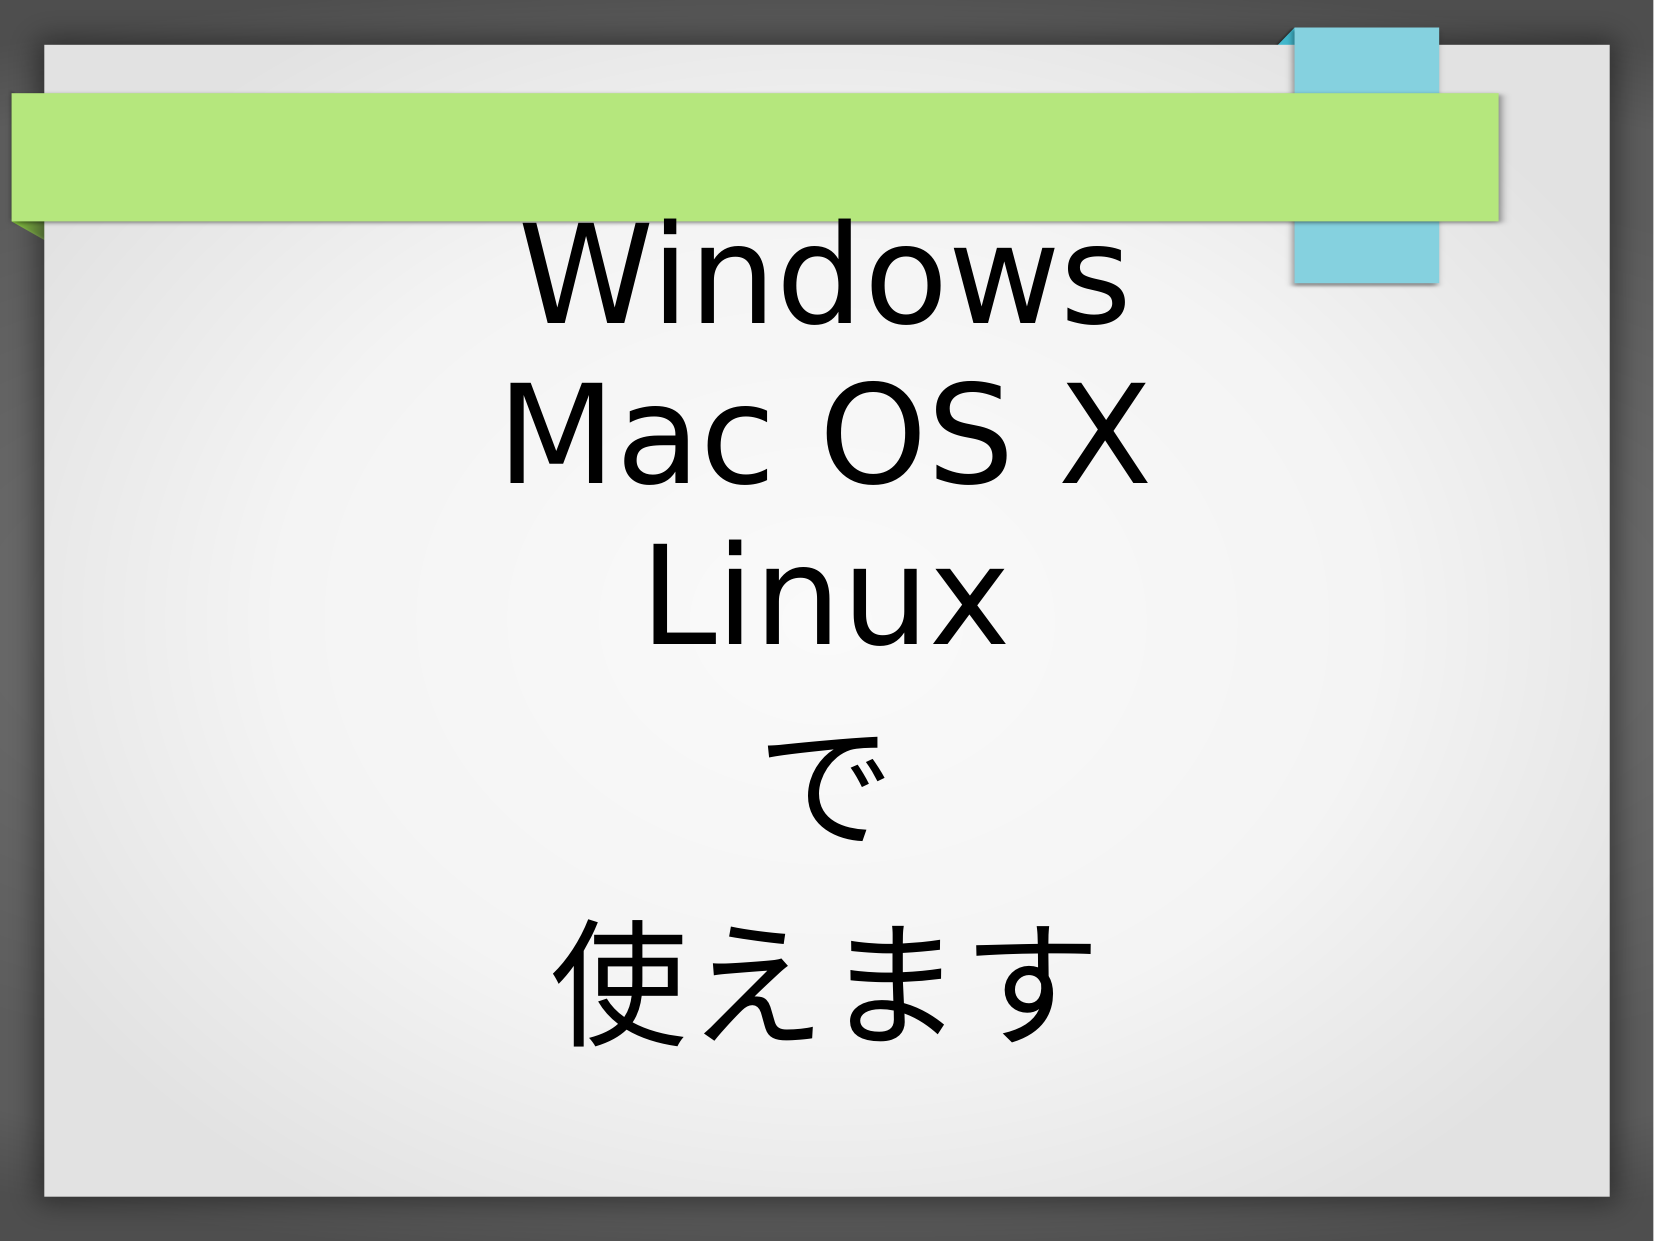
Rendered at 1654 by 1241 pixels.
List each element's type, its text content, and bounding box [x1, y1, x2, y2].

subtitle Windows Mac OS X Linux で 使えます [81, 125, 1570, 1146]
picture [0, 0, 1654, 1241]
